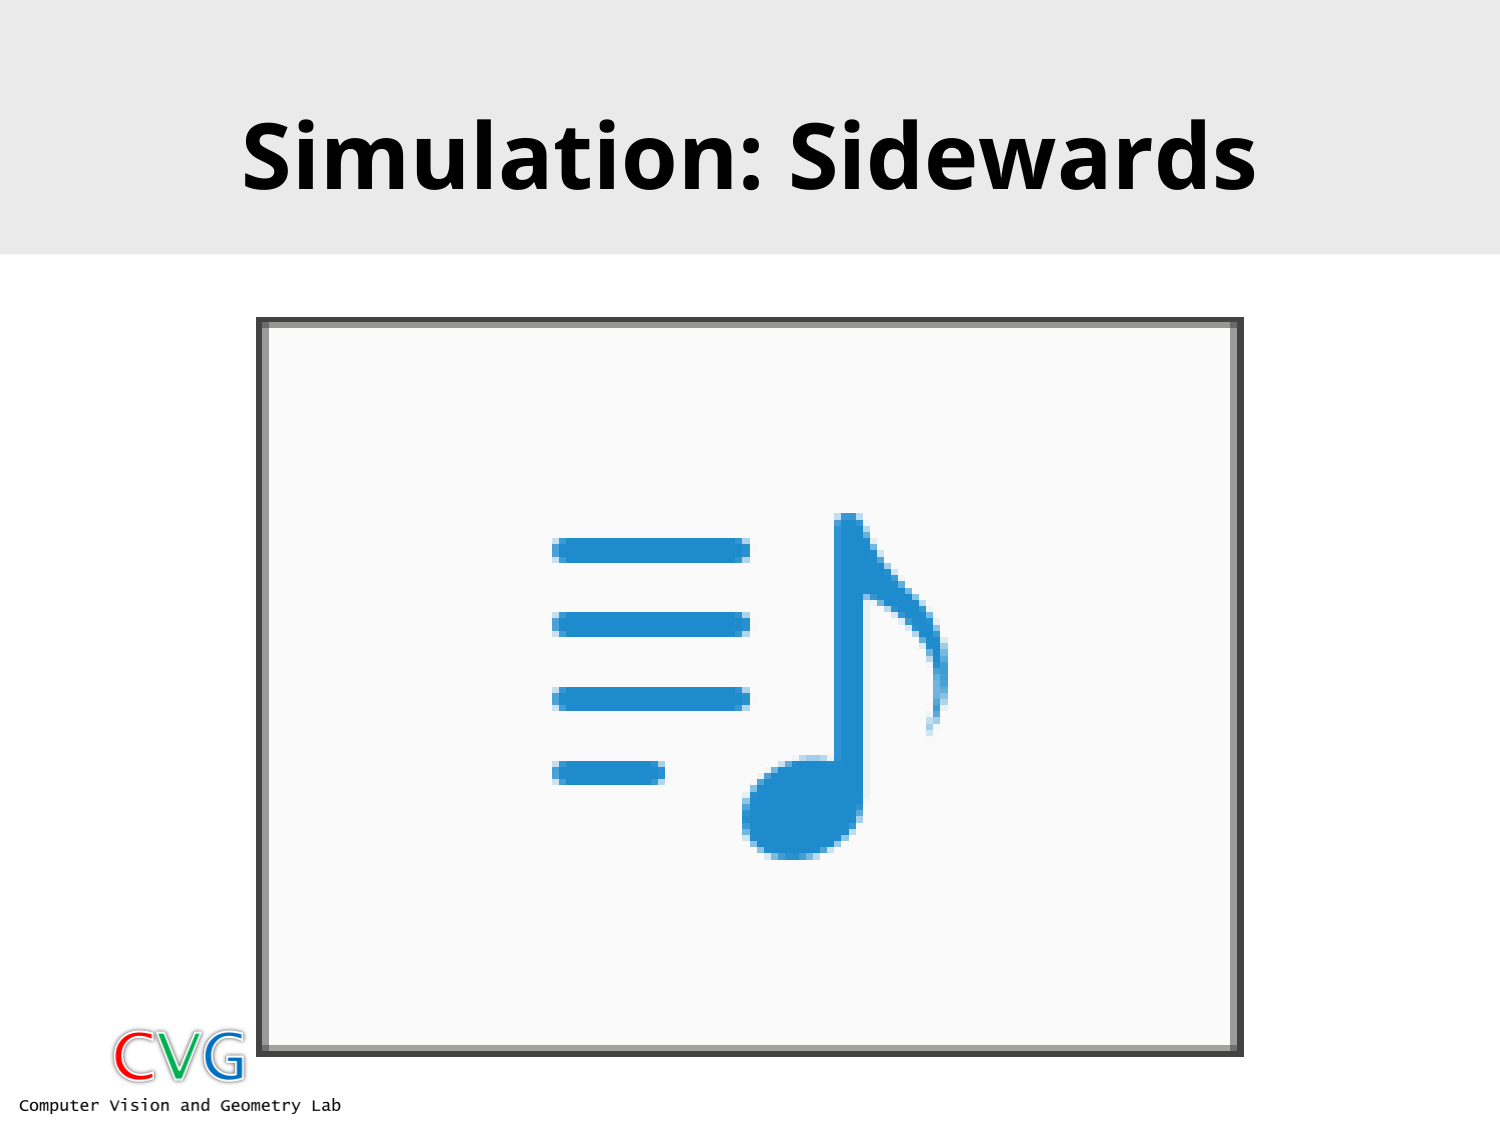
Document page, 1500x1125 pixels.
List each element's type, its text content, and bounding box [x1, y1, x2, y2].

title Simulation: Sidewards [114, 35, 1386, 271]
picture [1, 996, 359, 1124]
text_box [254, 315, 1245, 1059]
